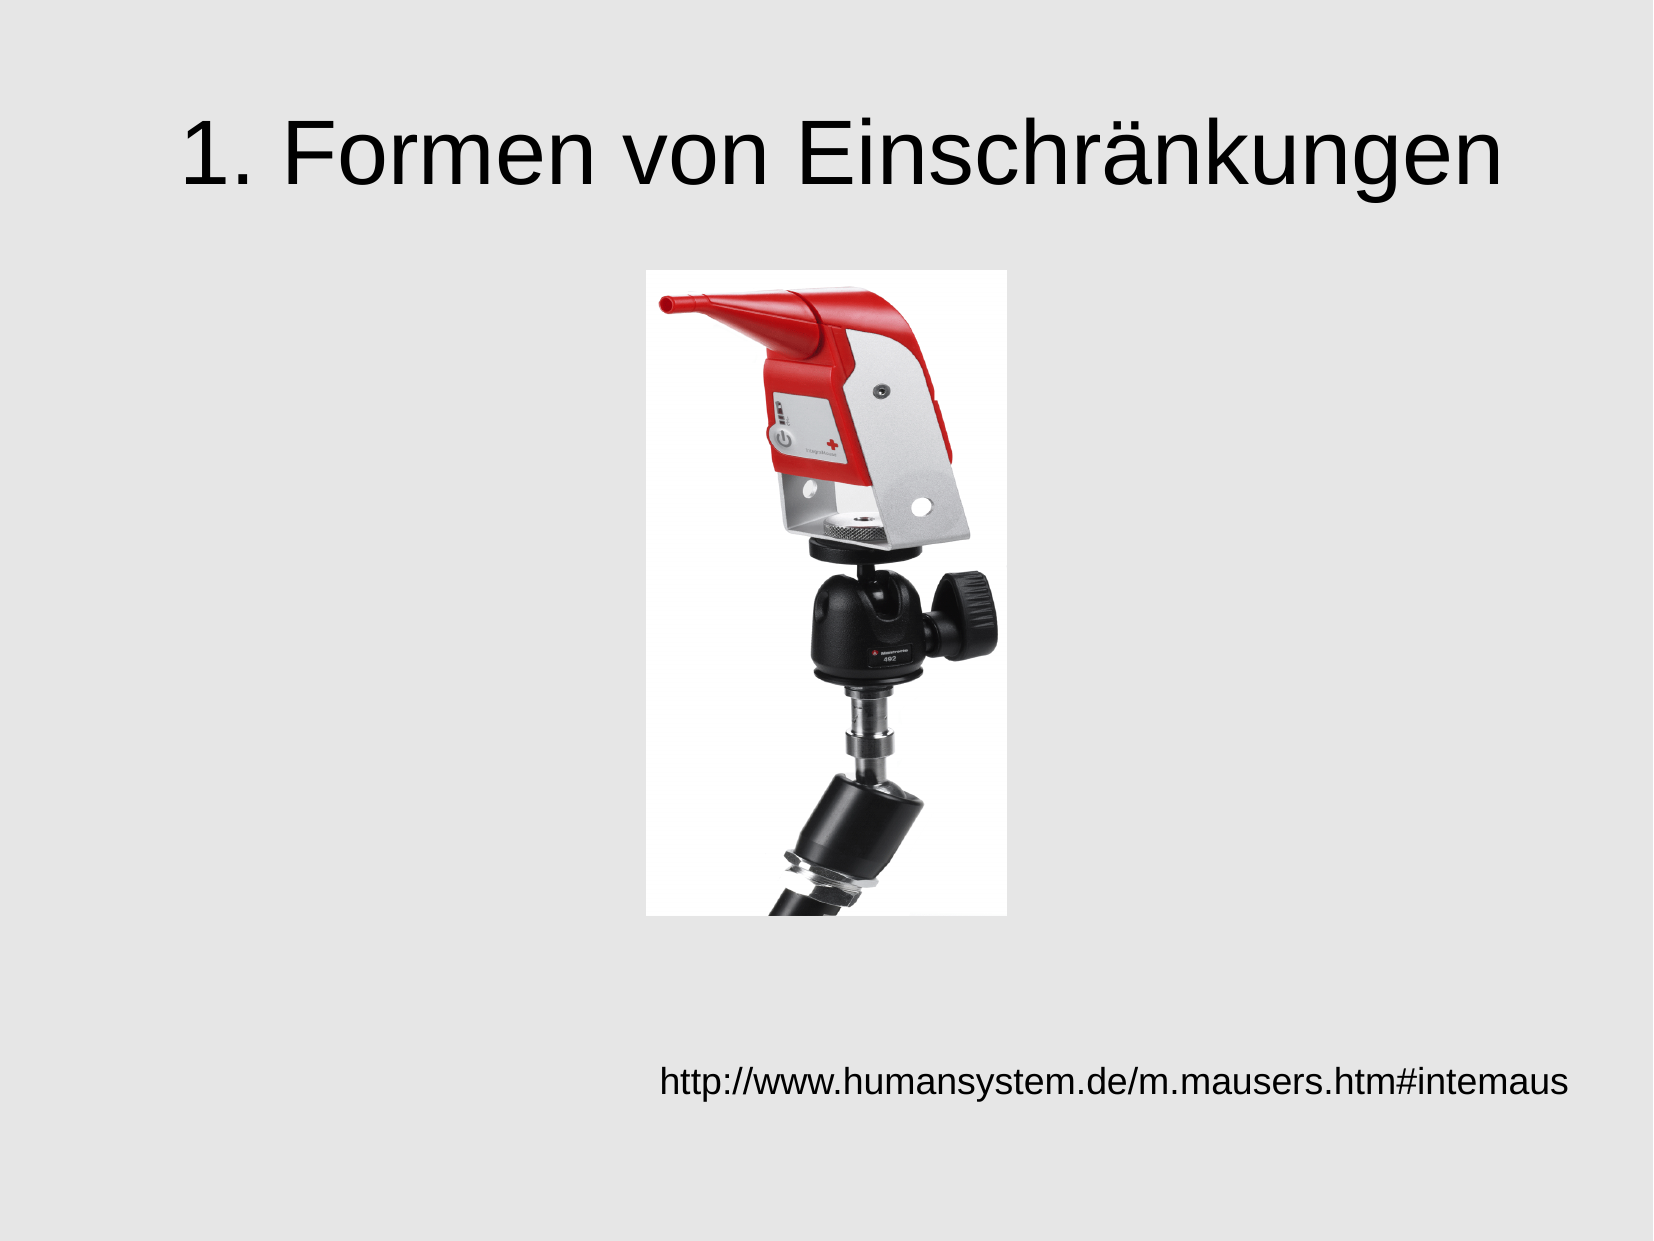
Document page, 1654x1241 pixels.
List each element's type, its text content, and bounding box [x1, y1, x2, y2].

text_box http://www.humansystem.de/m.mausers.htm#intemaus [644, 1053, 1590, 1111]
picture [646, 270, 1007, 916]
title 1. Formen von Einschränkungen [82, 49, 1571, 257]
